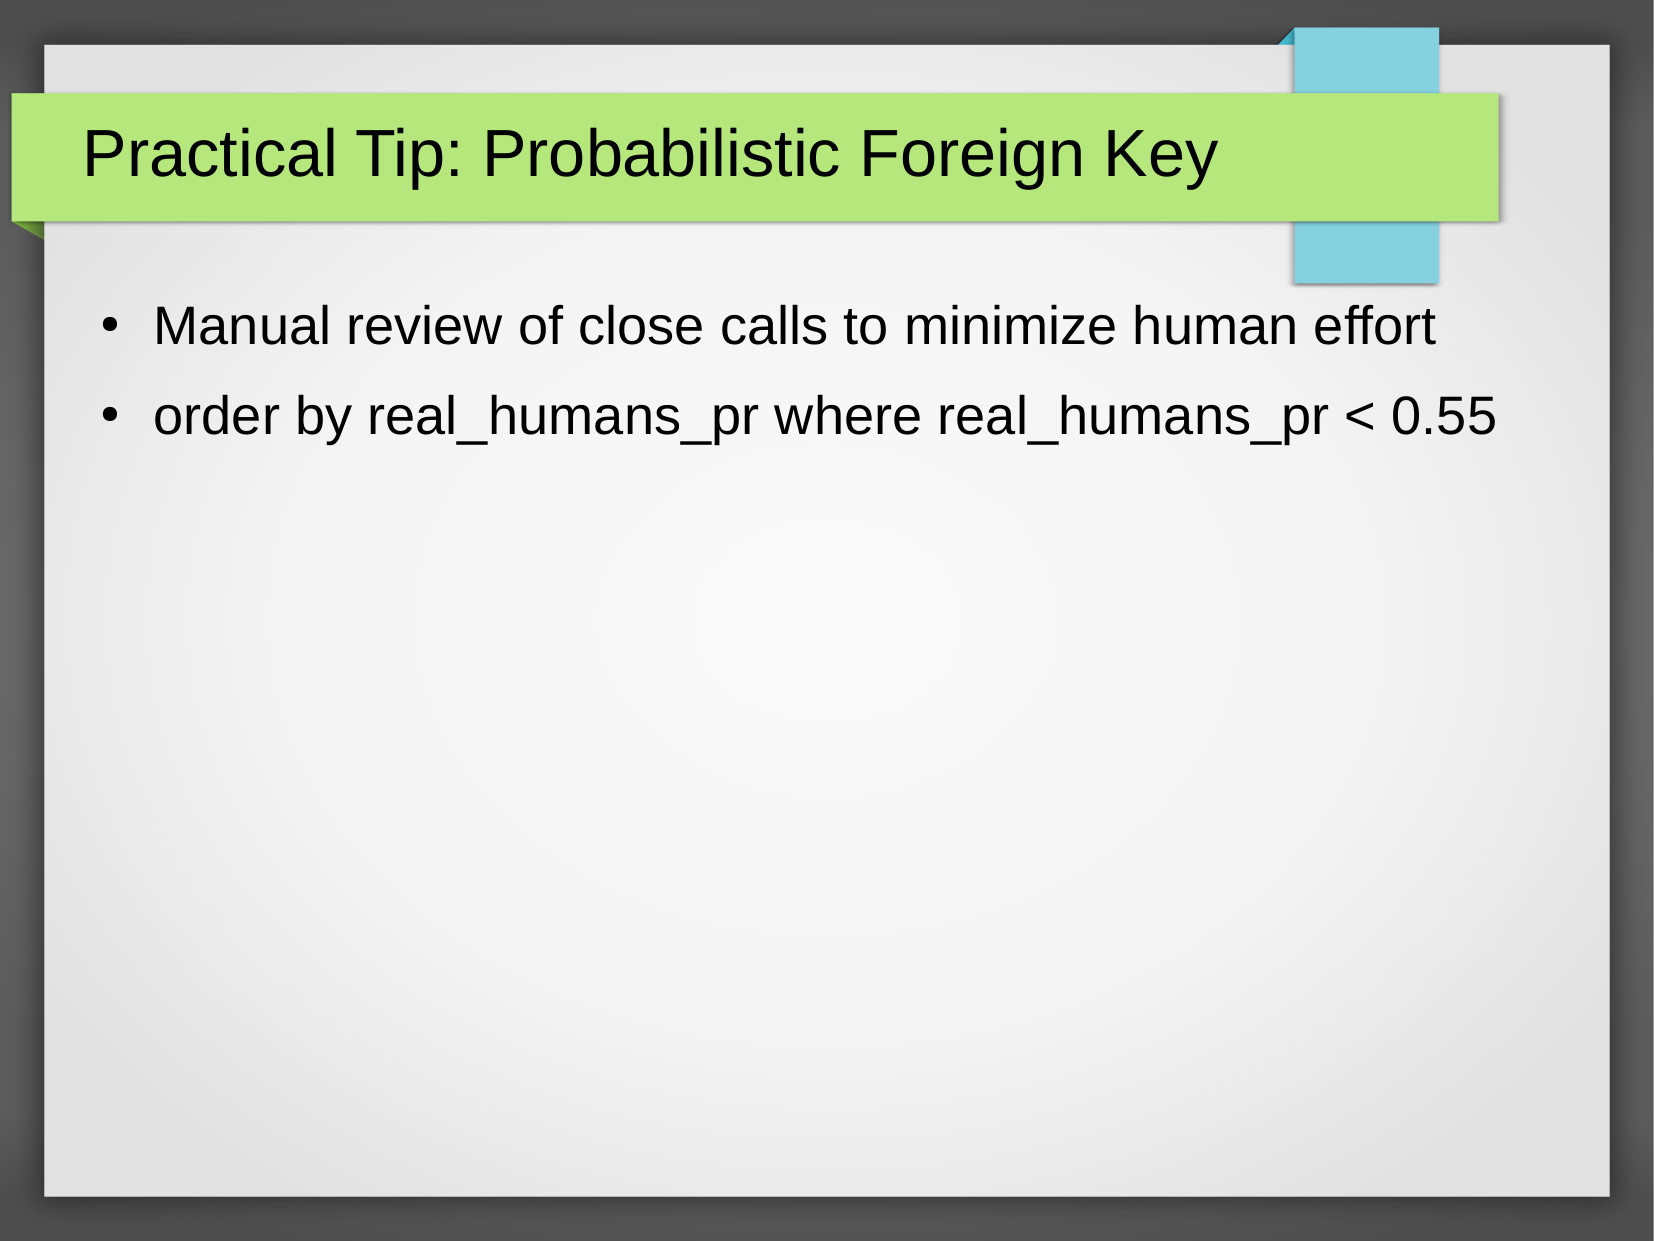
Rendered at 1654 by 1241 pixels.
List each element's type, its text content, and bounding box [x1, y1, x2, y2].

list Manual review of close calls to minimize human effort order by real_humans_pr where real_humans_pr < 0.55 [82, 295, 1571, 1015]
title Practical Tip: Probabilistic Foreign Key [82, 94, 1264, 213]
picture [0, 0, 1654, 1241]
